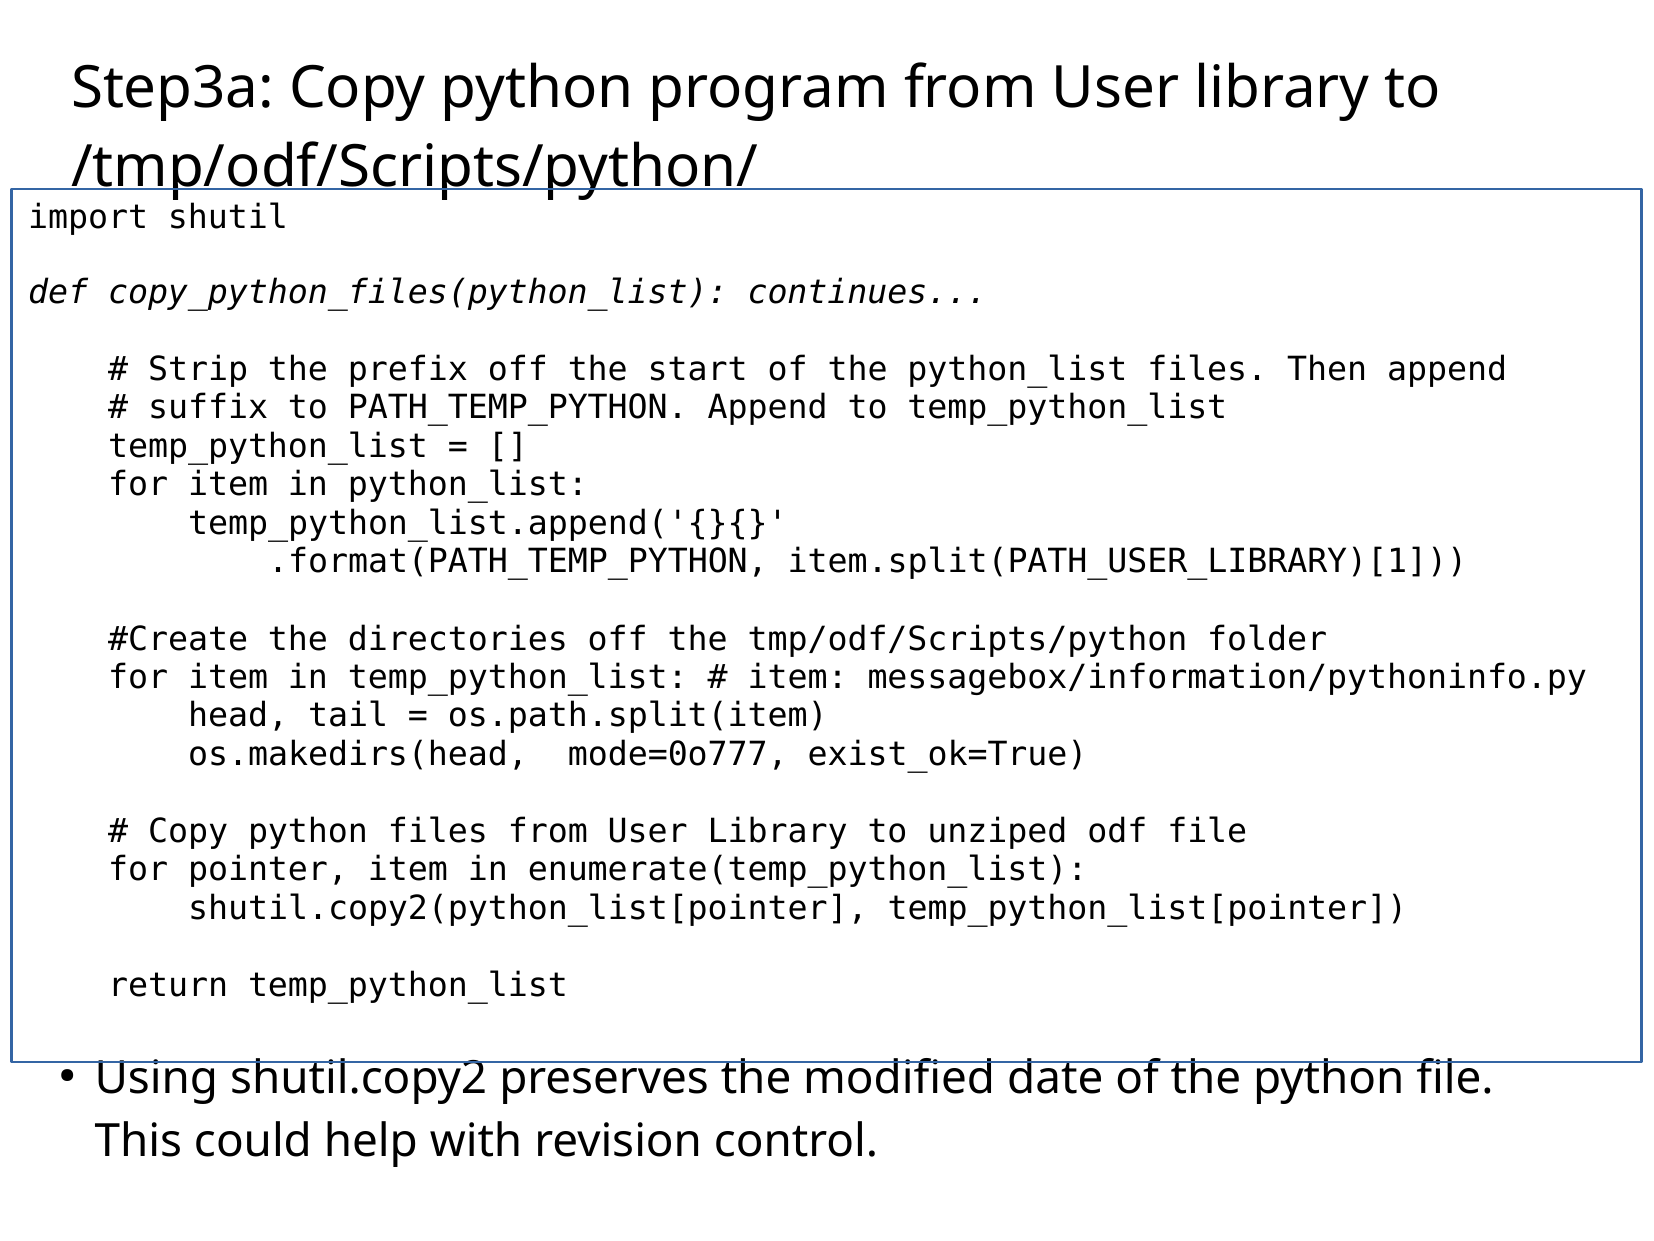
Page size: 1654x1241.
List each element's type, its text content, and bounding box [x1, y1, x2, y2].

title Step3a: Copy python program from User library to /tmp/odf/Scripts/python/ [70, 60, 1560, 188]
text_box import shutil def copy_python_files(python_list): continues... # Strip the prefix off the start of the python_list files. Then append # suffix to PATH_TEMP_PYTHON. Append to temp_python_list temp_python_list = [] for item in python_list: temp_python_list.append('{}{}' .format(PATH_TEMP_PYTHON, item.split(PATH_USER_LIBRARY)[1])) #Create the directories off the tmp/odf/Scripts/python folder for item in temp_python_list: # item: messagebox/information/pythoninfo.py head, tail = os.path.split(item) os.makedirs(head, mode=0o777, exist_ok=True) # Copy python files from User Library to unziped odf file for pointer, item in enumerate(temp_python_list): shutil.copy2(python_list[pointer], temp_python_list[pointer]) return temp_python_list [11, 188, 1642, 1062]
text_box Using shutil.copy2 preserves the modified date of the python file. This could help with revision control. [59, 1074, 1548, 1241]
